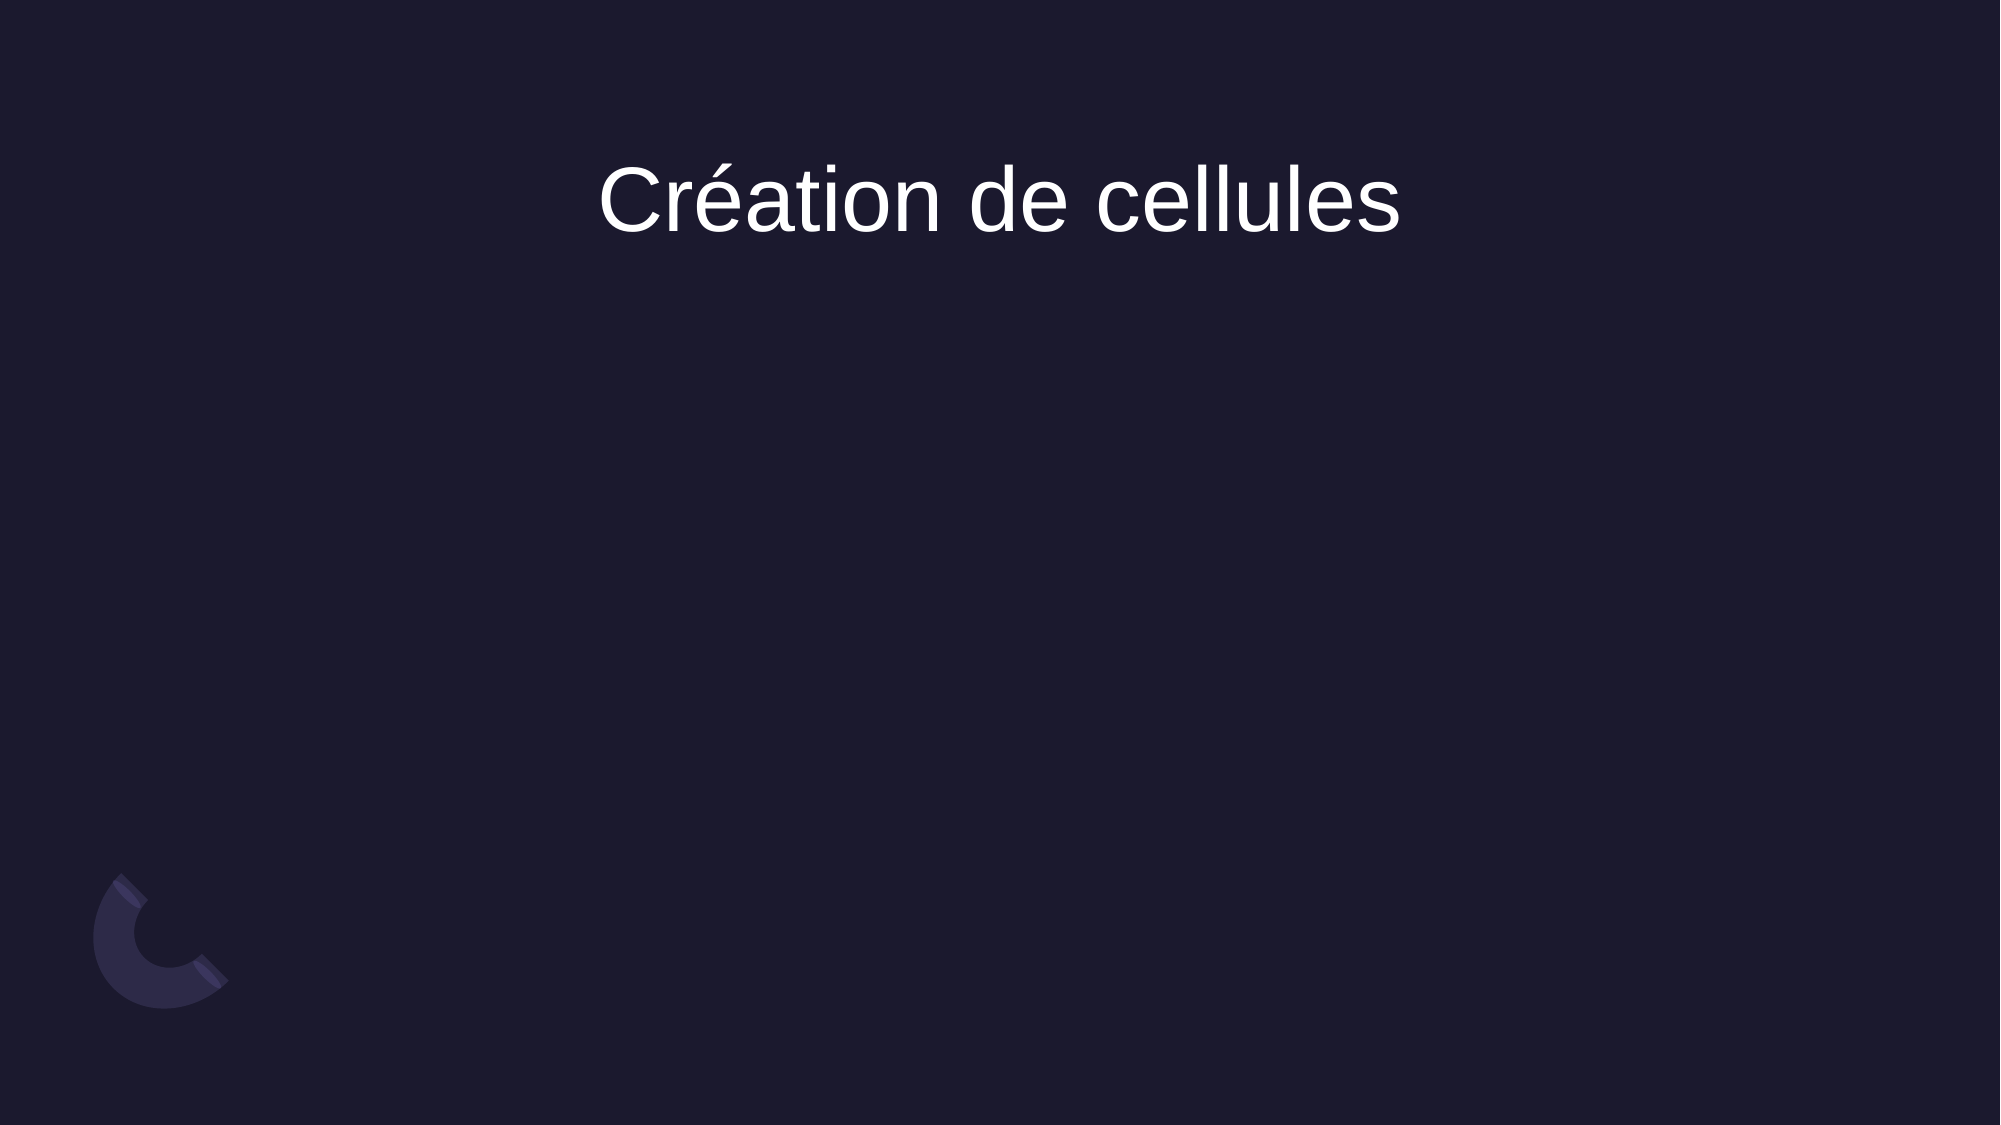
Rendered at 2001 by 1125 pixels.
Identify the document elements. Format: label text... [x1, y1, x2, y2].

title Création de cellules [90, 90, 1910, 309]
